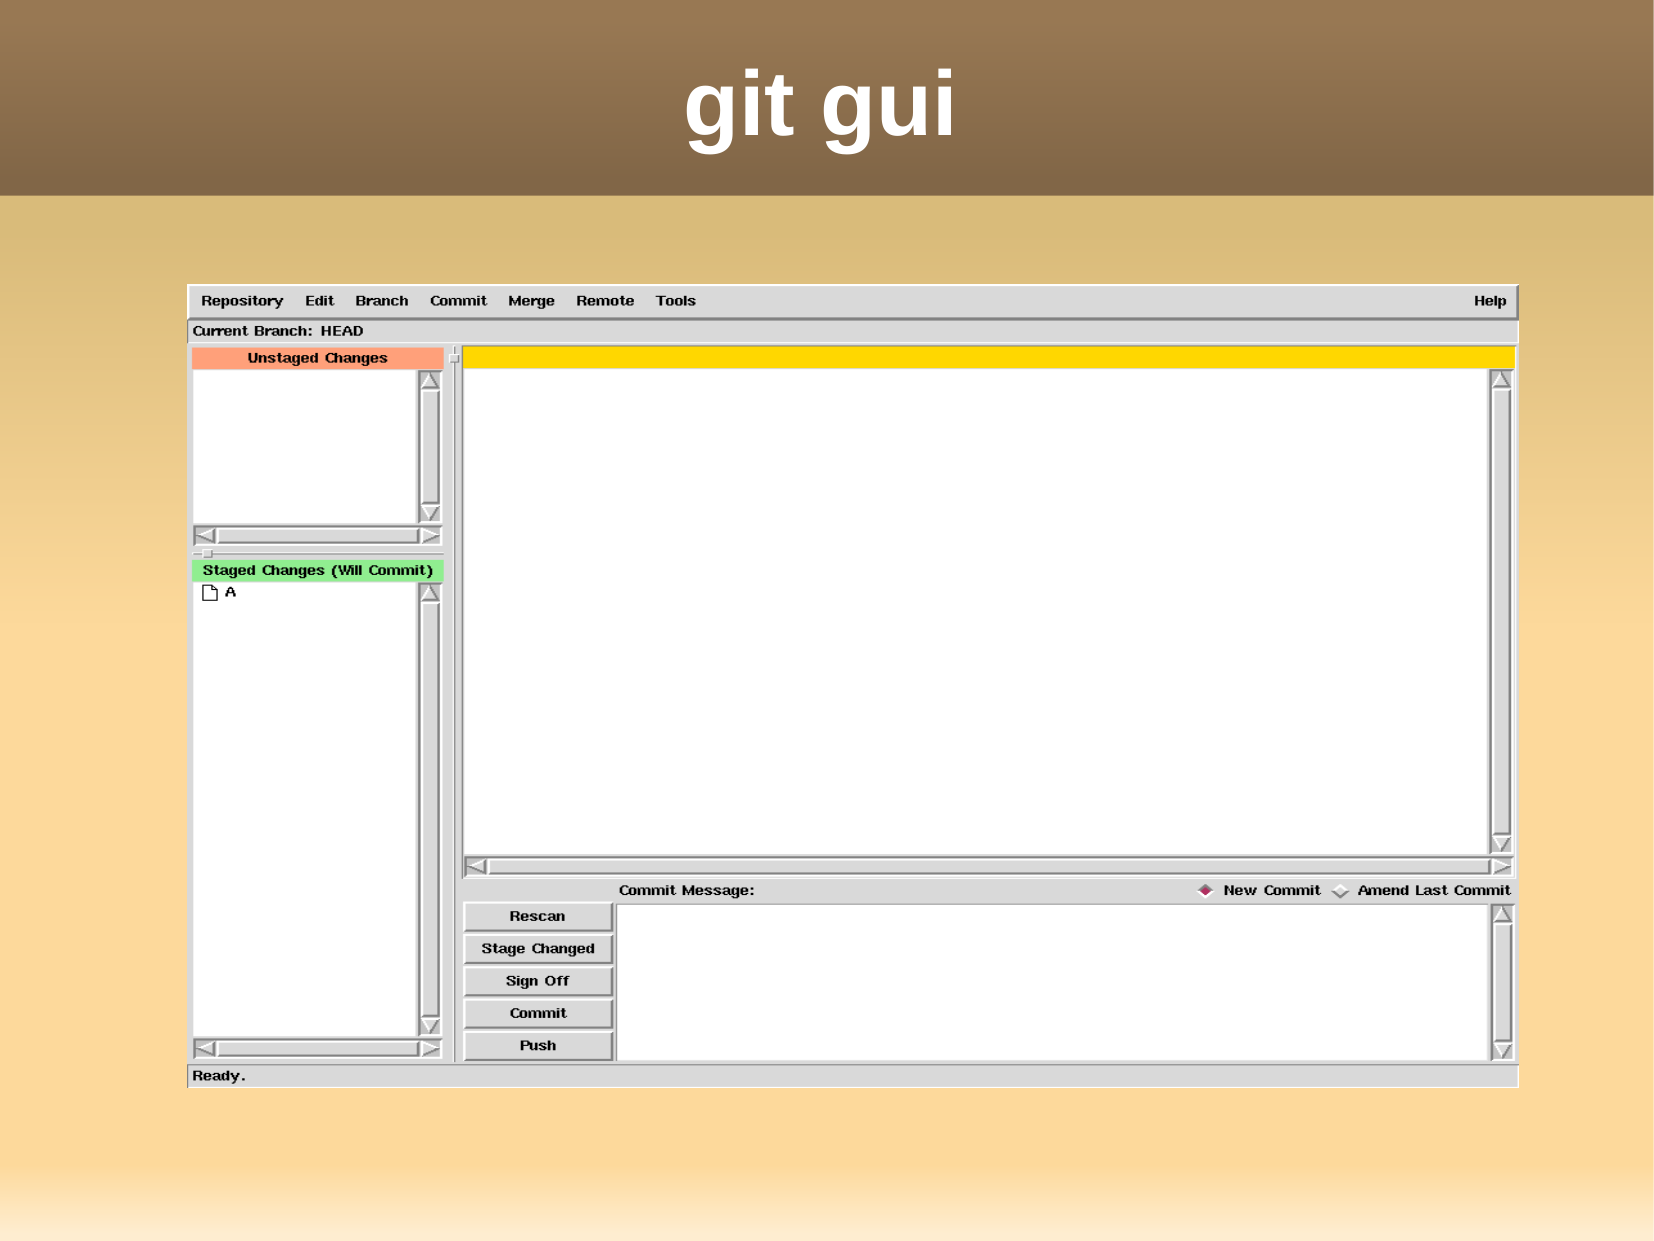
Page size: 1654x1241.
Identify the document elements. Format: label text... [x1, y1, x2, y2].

picture [0, 0, 1654, 1241]
title git gui [76, 7, 1565, 200]
